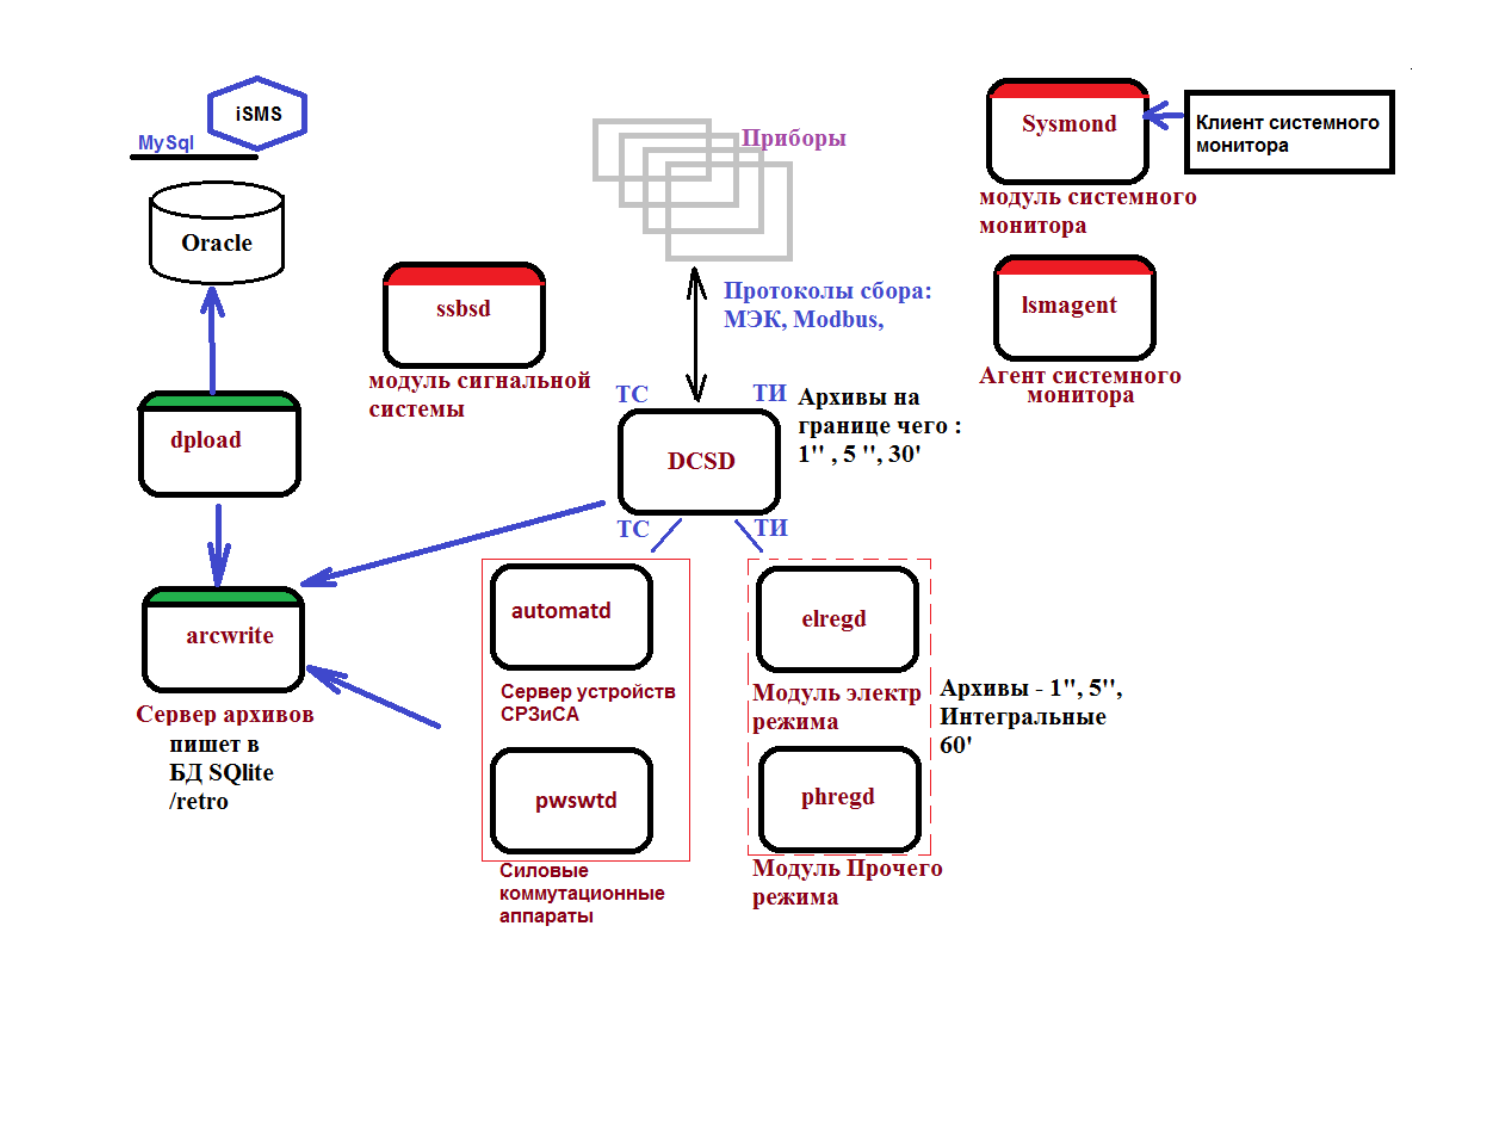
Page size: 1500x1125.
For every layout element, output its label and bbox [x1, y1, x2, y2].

picture [100, 66, 1412, 1012]
